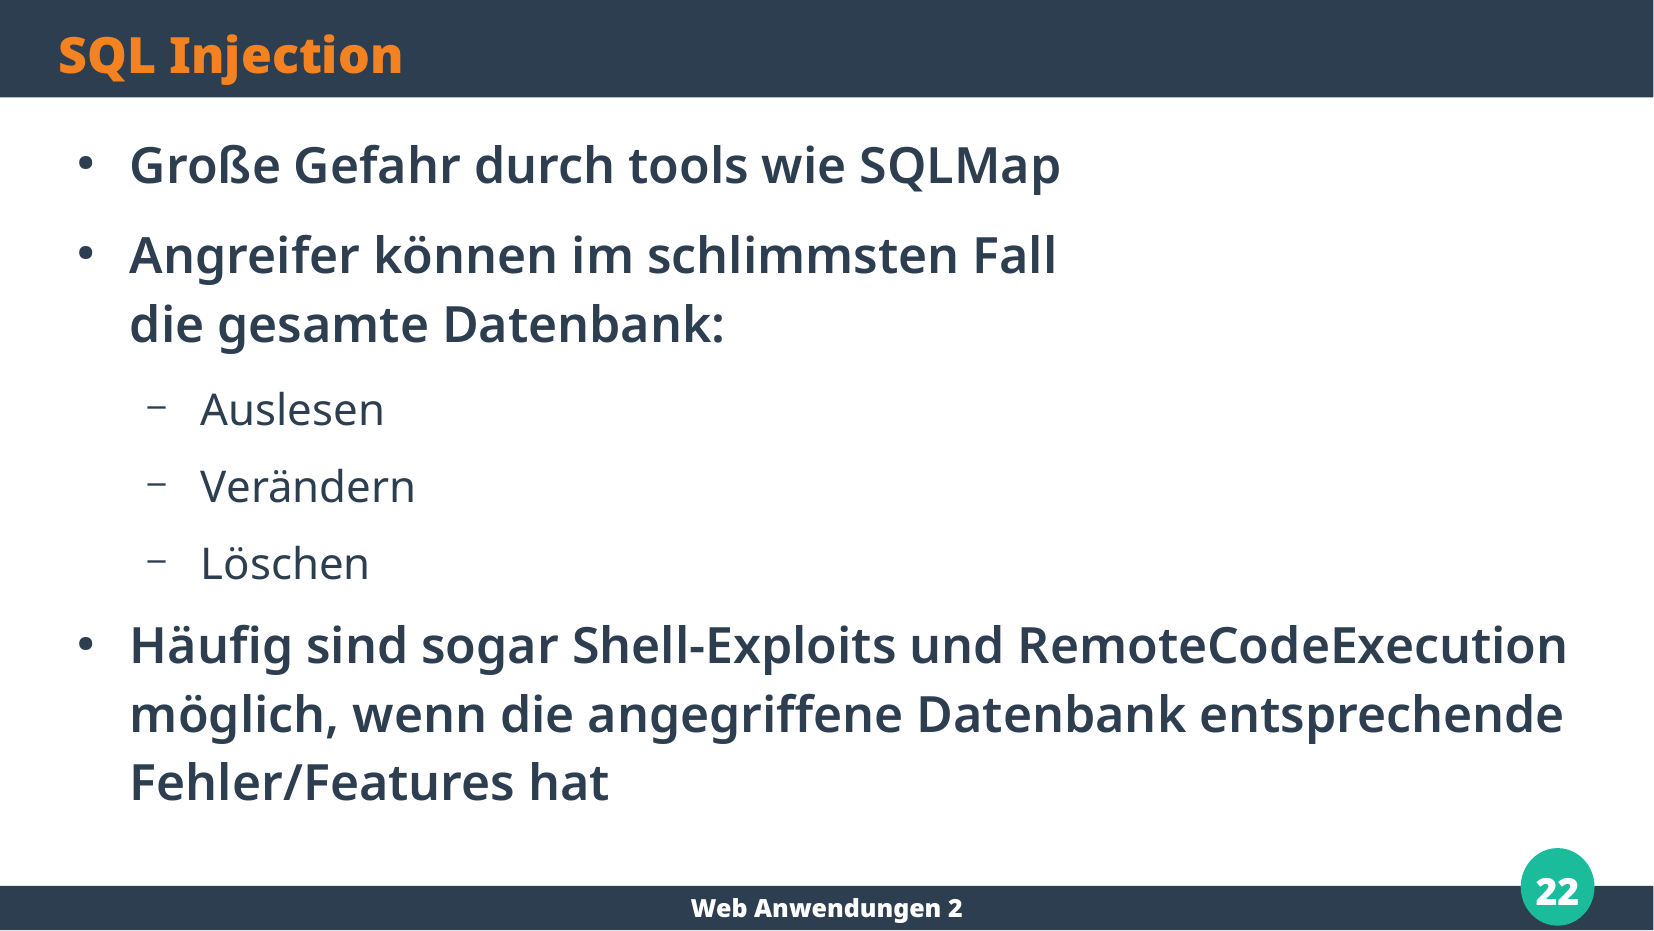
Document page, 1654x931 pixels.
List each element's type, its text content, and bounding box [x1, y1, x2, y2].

list Große Gefahr durch tools wie SQLMap Angreifer können im schlimmsten Fall die gesamte Datenbank: Auslesen Verändern Löschen Häufig sind sogar Shell-Exploits und RemoteCodeExecution möglich, wenn die angegriffene Datenbank entsprechende Fehler/Features hat [59, 129, 1595, 864]
title SQL Injection [59, 8, 1595, 89]
